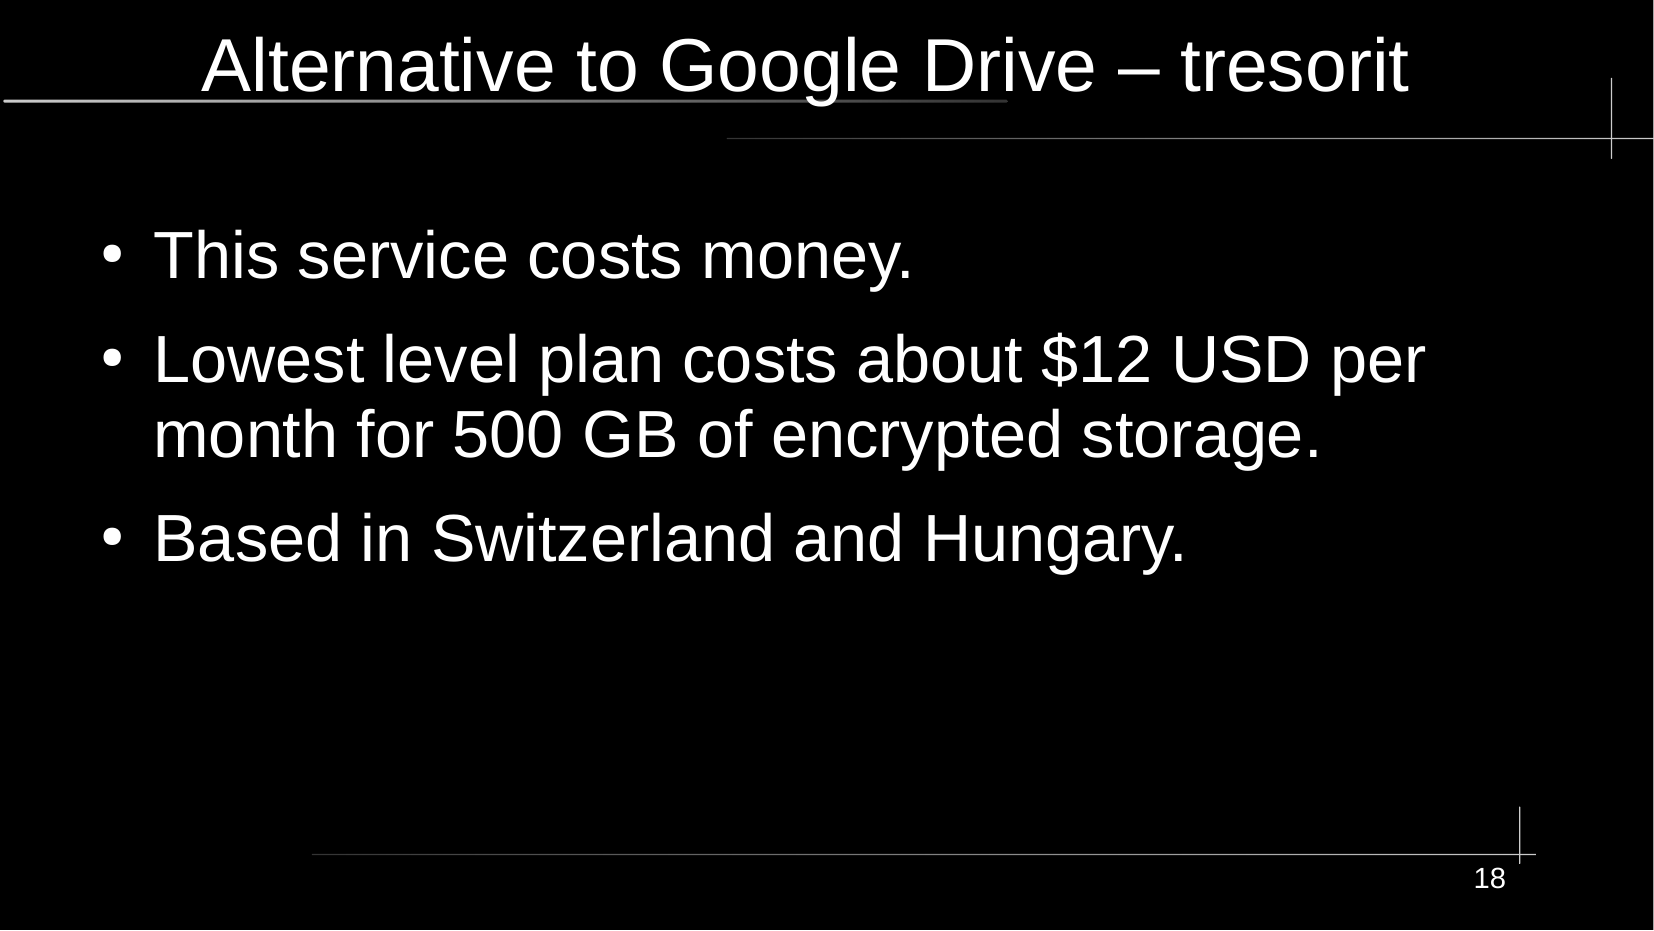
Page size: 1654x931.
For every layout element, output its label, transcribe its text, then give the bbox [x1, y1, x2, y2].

title Alternative to Google Drive – tresorit [23, 11, 1589, 119]
list This service costs money. Lowest level plan costs about $12 USD per month for 500 GB of encrypted storage. Based in Switzerland and Hungary. [82, 217, 1571, 758]
